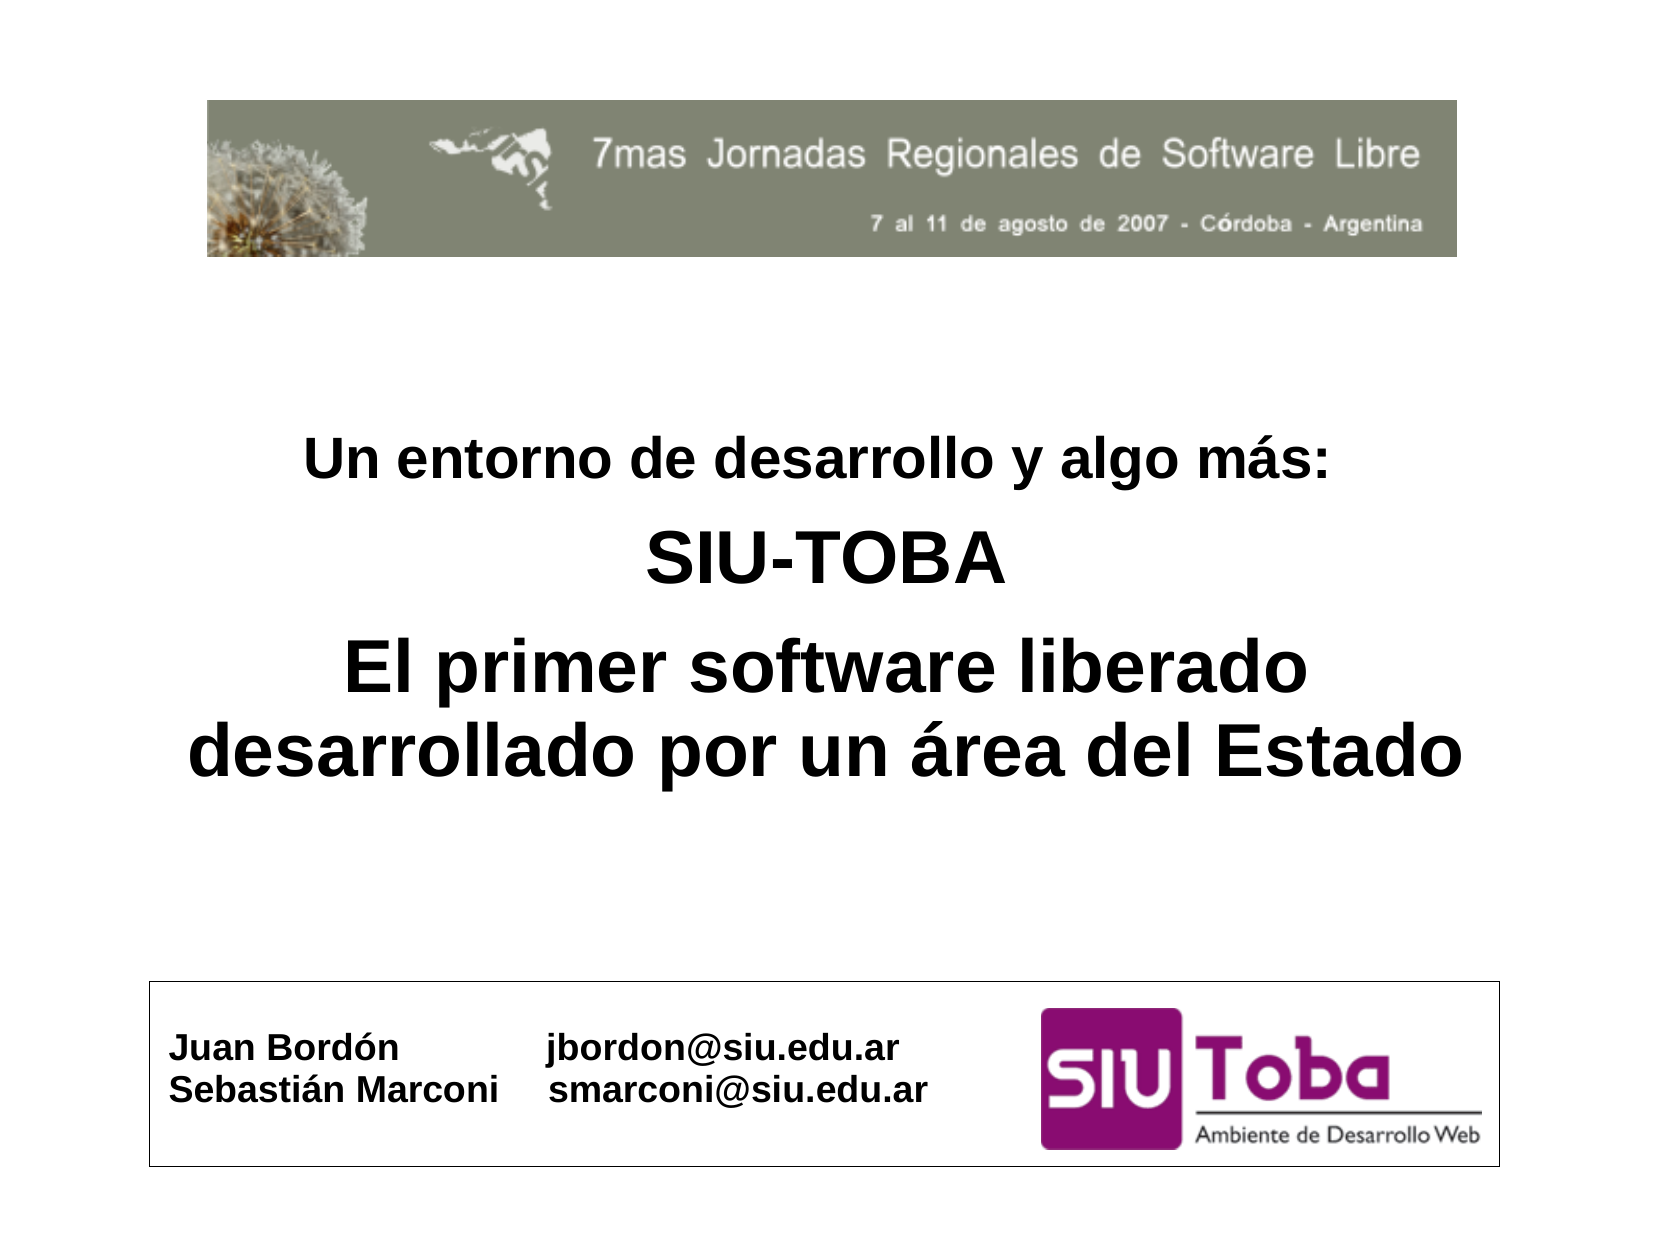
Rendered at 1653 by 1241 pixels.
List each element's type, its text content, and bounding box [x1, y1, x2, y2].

text_box Un entorno de desarrollo y algo más: SIU-TOBA El primer software liberado desarrollado por un área del Estado [132, 418, 1520, 804]
picture [1041, 1008, 1482, 1150]
picture [207, 100, 1457, 257]
text_box Juan Bordón jbordon@siu.edu.ar Sebastián Marconi smarconi@siu.edu.ar [153, 1018, 944, 1164]
text_box [149, 981, 1500, 1167]
